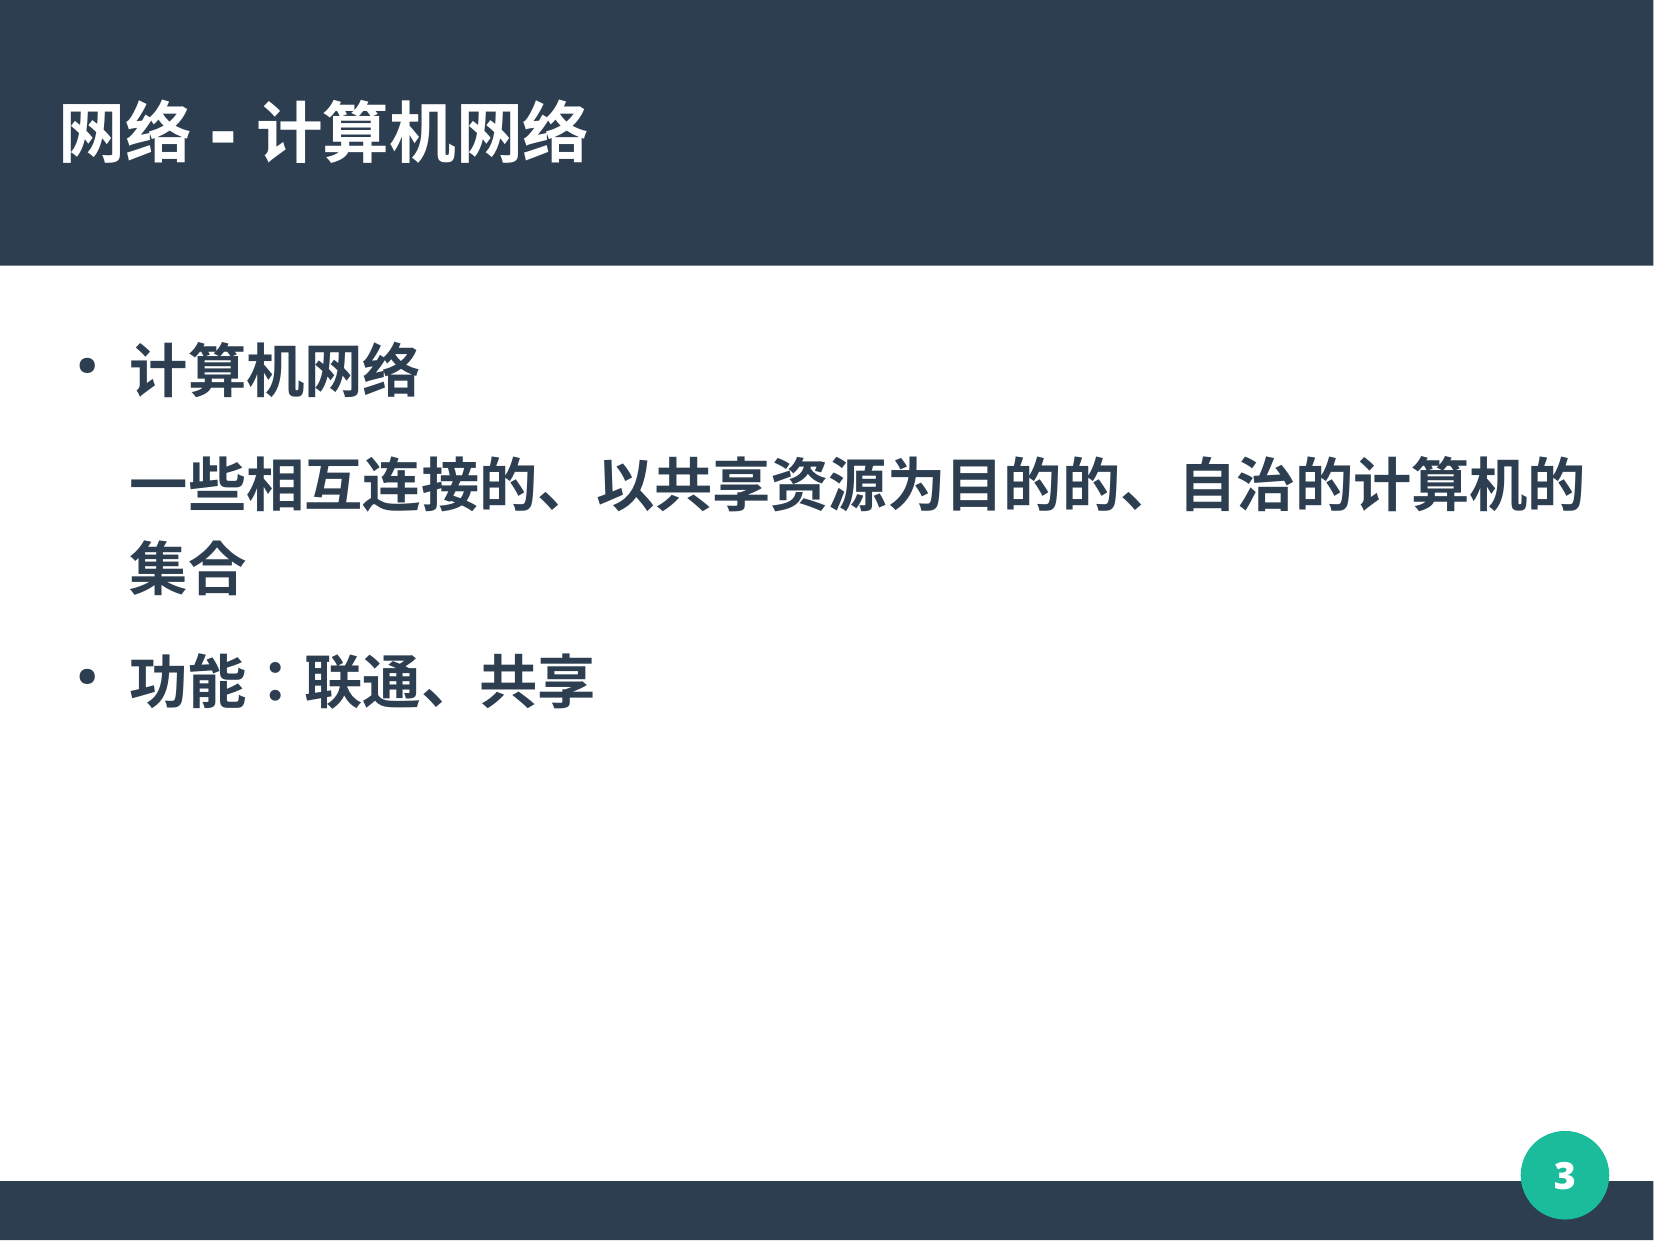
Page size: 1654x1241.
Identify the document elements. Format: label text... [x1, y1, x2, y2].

title 网络-计算机网络 [59, 49, 1595, 207]
list 计算机网络 一些相互连接的、以共享资源为目的的、自治的计算机的集合 功能：联通、共享 [59, 324, 1595, 1152]
